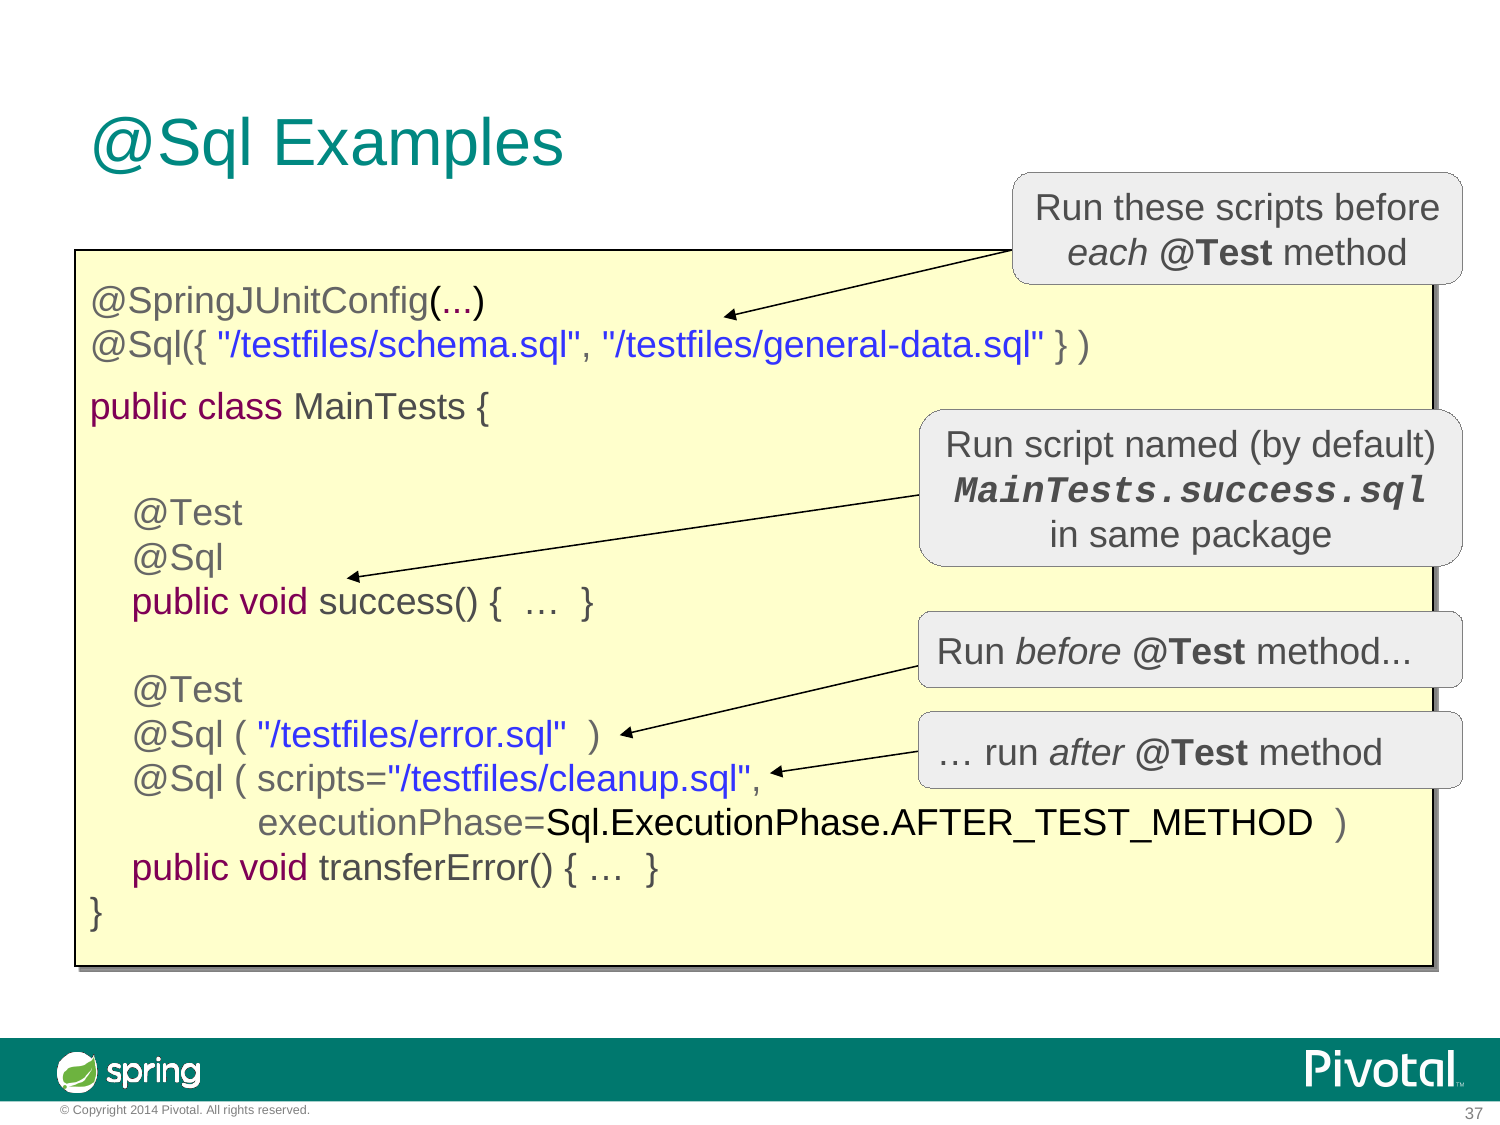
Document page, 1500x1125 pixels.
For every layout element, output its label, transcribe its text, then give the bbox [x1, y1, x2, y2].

text_box Run before @Test method... [918, 611, 1463, 688]
text_box … run after @Test method [918, 711, 1463, 789]
picture [1306, 1050, 1464, 1087]
title @Sql Examples [75, 45, 1426, 233]
text_box Run script named (by default) MainTests.success.sql in same package [919, 409, 1463, 567]
list @SpringJUnitConfig(...) @Sql({ "/testfiles/schema.sql", "/testfiles/general-data.sql" } ) public class MainTests { @Test @Sql public void success() { … } @Test @Sql ( "/testfiles/error.sql" ) @Sql ( scripts="/testfiles/cleanup.sql", executionPhase=Sql.ExecutionPhase.AFTER_TEST_METHOD ) public void transferError() { … } } [75, 250, 1434, 967]
text_box Run these scripts before each @Test method [1012, 172, 1463, 285]
picture [32, 1041, 210, 1103]
